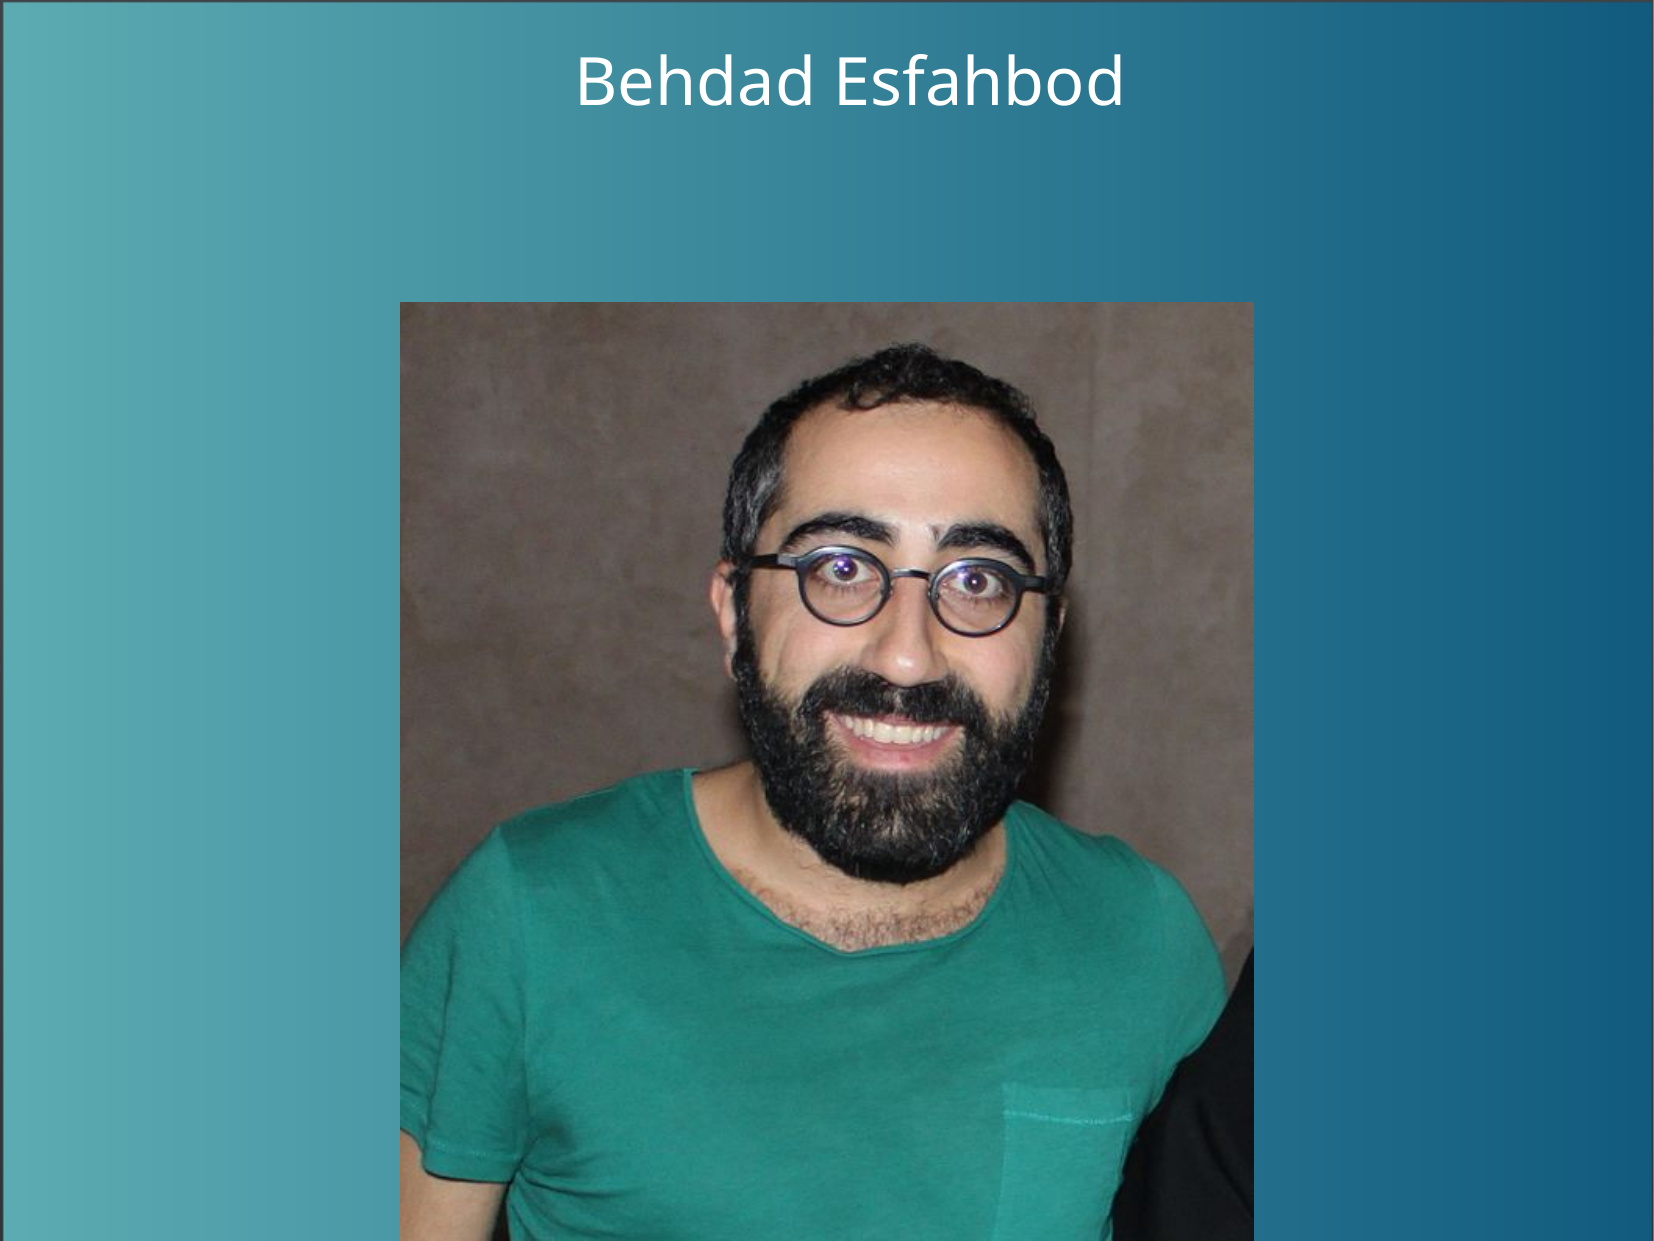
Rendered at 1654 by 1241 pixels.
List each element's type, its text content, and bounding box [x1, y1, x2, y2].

picture [0, 0, 1654, 1241]
subtitle Behdad Esfahbod [106, 6, 1595, 154]
